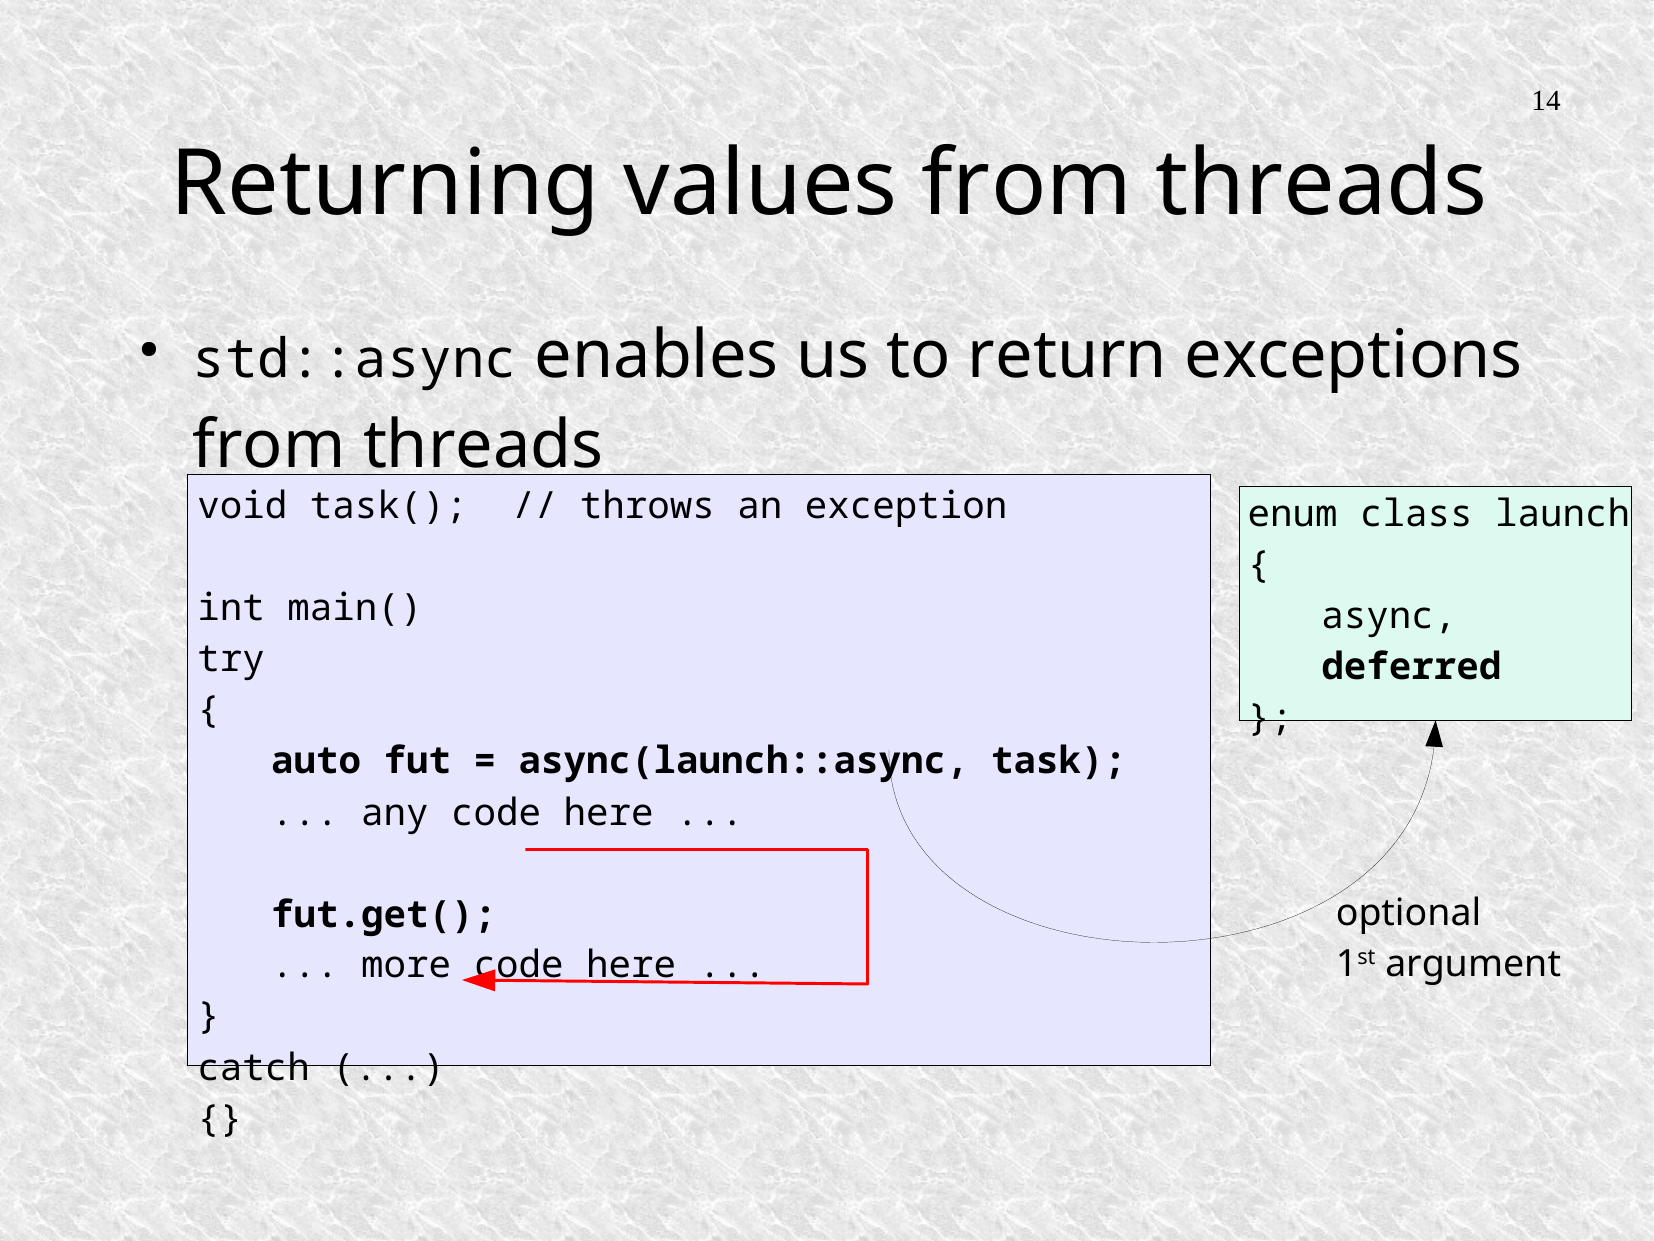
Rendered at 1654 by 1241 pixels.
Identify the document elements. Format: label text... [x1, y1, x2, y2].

picture [0, 0, 1654, 1241]
text_box void task(); // throws an exception int main() try { auto fut = async(launch::async, task); ... any code here ... fut.get(); ... more code here ... } catch (...) {} [197, 478, 1194, 1064]
text_box [1534, 486, 1632, 721]
text_box optional 1st argument [1335, 885, 1576, 977]
list std::async enables us to return exceptions from threads This program properly terminates [121, 305, 1534, 1212]
text_box enum class launch { async, deferred }; [1247, 486, 1631, 706]
title Returning values from threads [123, 73, 1536, 284]
